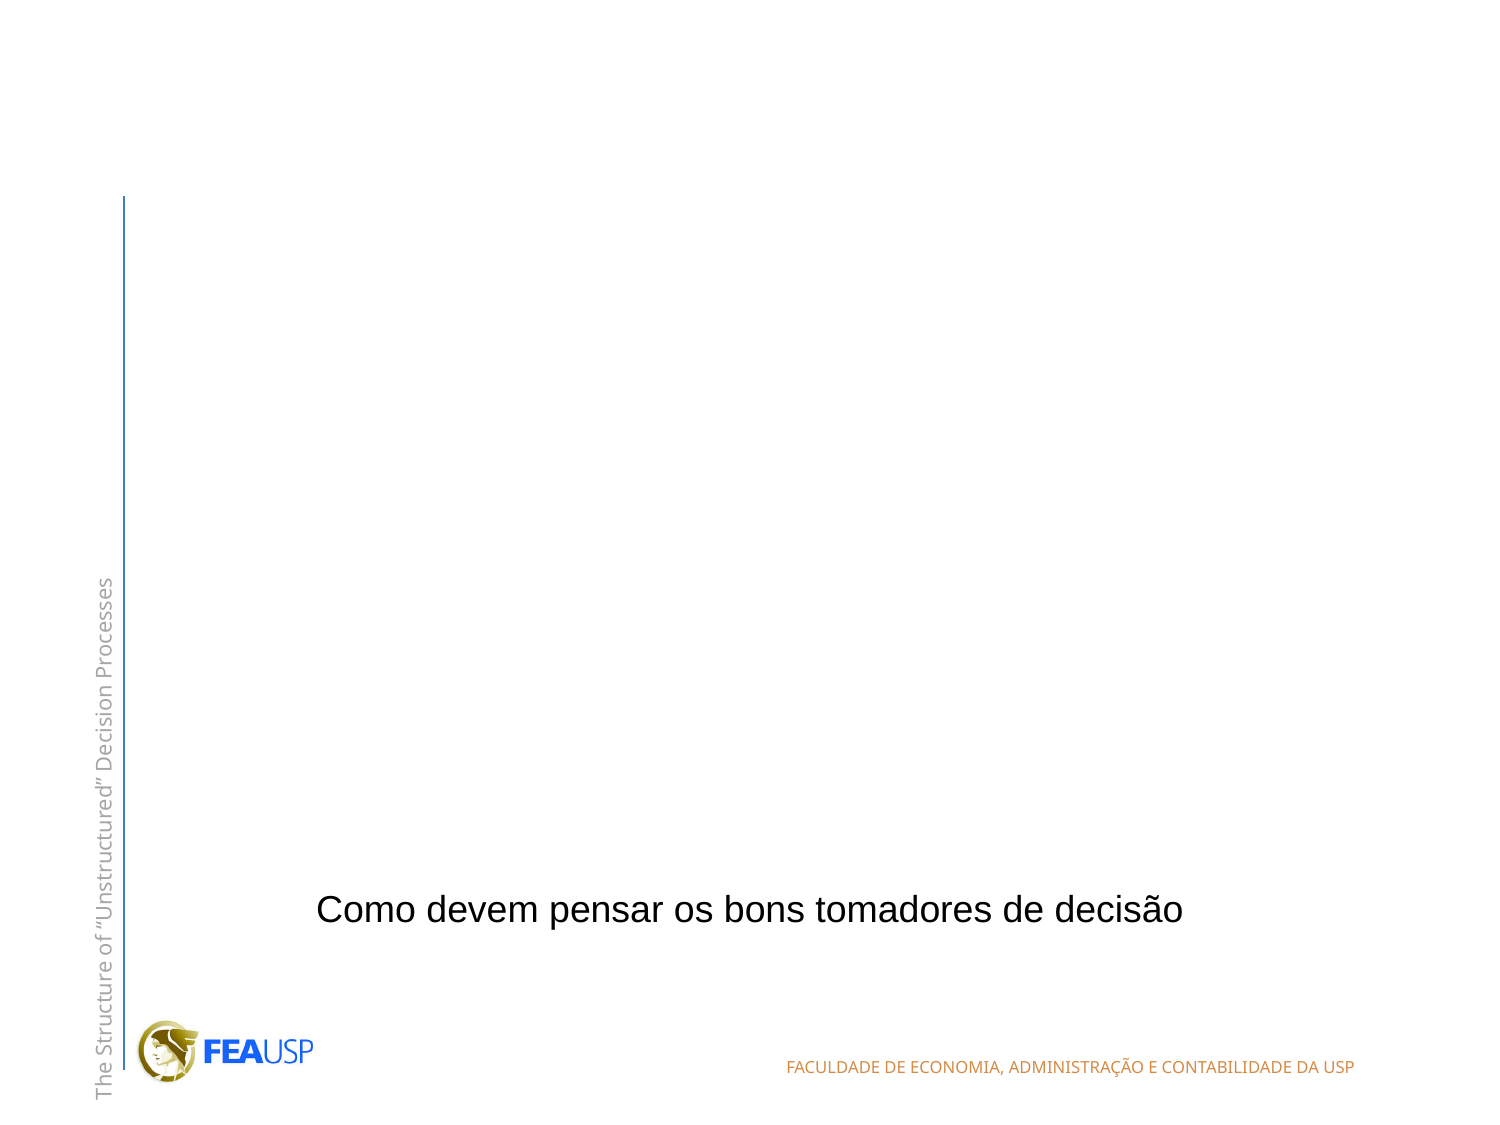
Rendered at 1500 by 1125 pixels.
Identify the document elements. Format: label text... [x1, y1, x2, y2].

picture [135, 1020, 313, 1084]
text_box Como devem pensar os bons tomadores de decisão [301, 877, 1097, 935]
